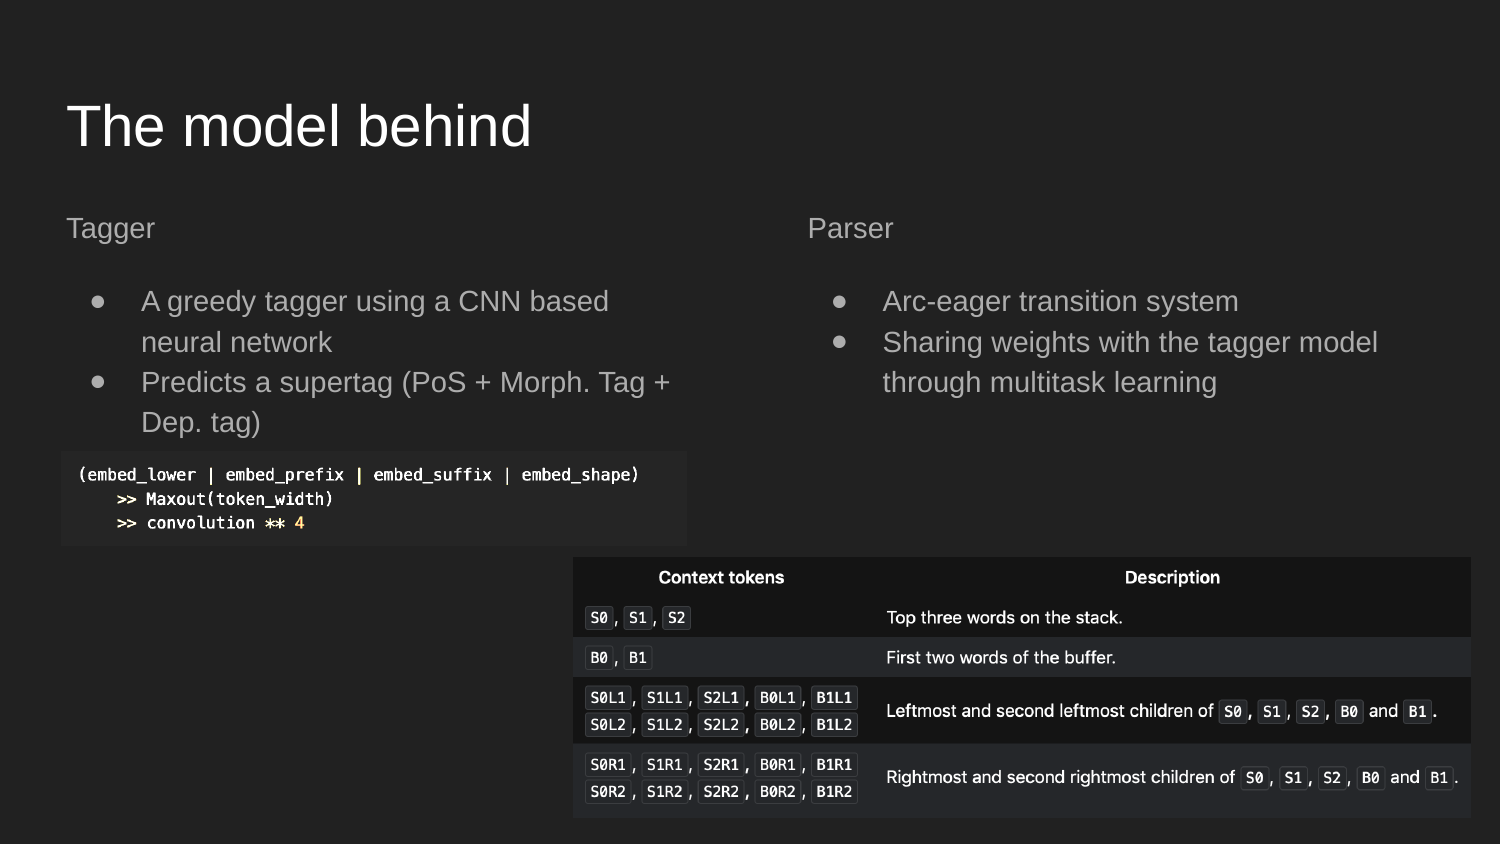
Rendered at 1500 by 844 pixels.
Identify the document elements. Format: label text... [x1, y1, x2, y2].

picture [61, 451, 687, 546]
title The model behind [51, 72, 1449, 167]
list Tagger A greedy tagger using a CNN based neural network Predicts a supertag (PoS + Morph. Tag + Dep. tag) [51, 189, 708, 750]
list Parser Arc-eager transition system Sharing weights with the tagger model through multitask learning [792, 189, 1449, 422]
picture [573, 557, 1471, 818]
